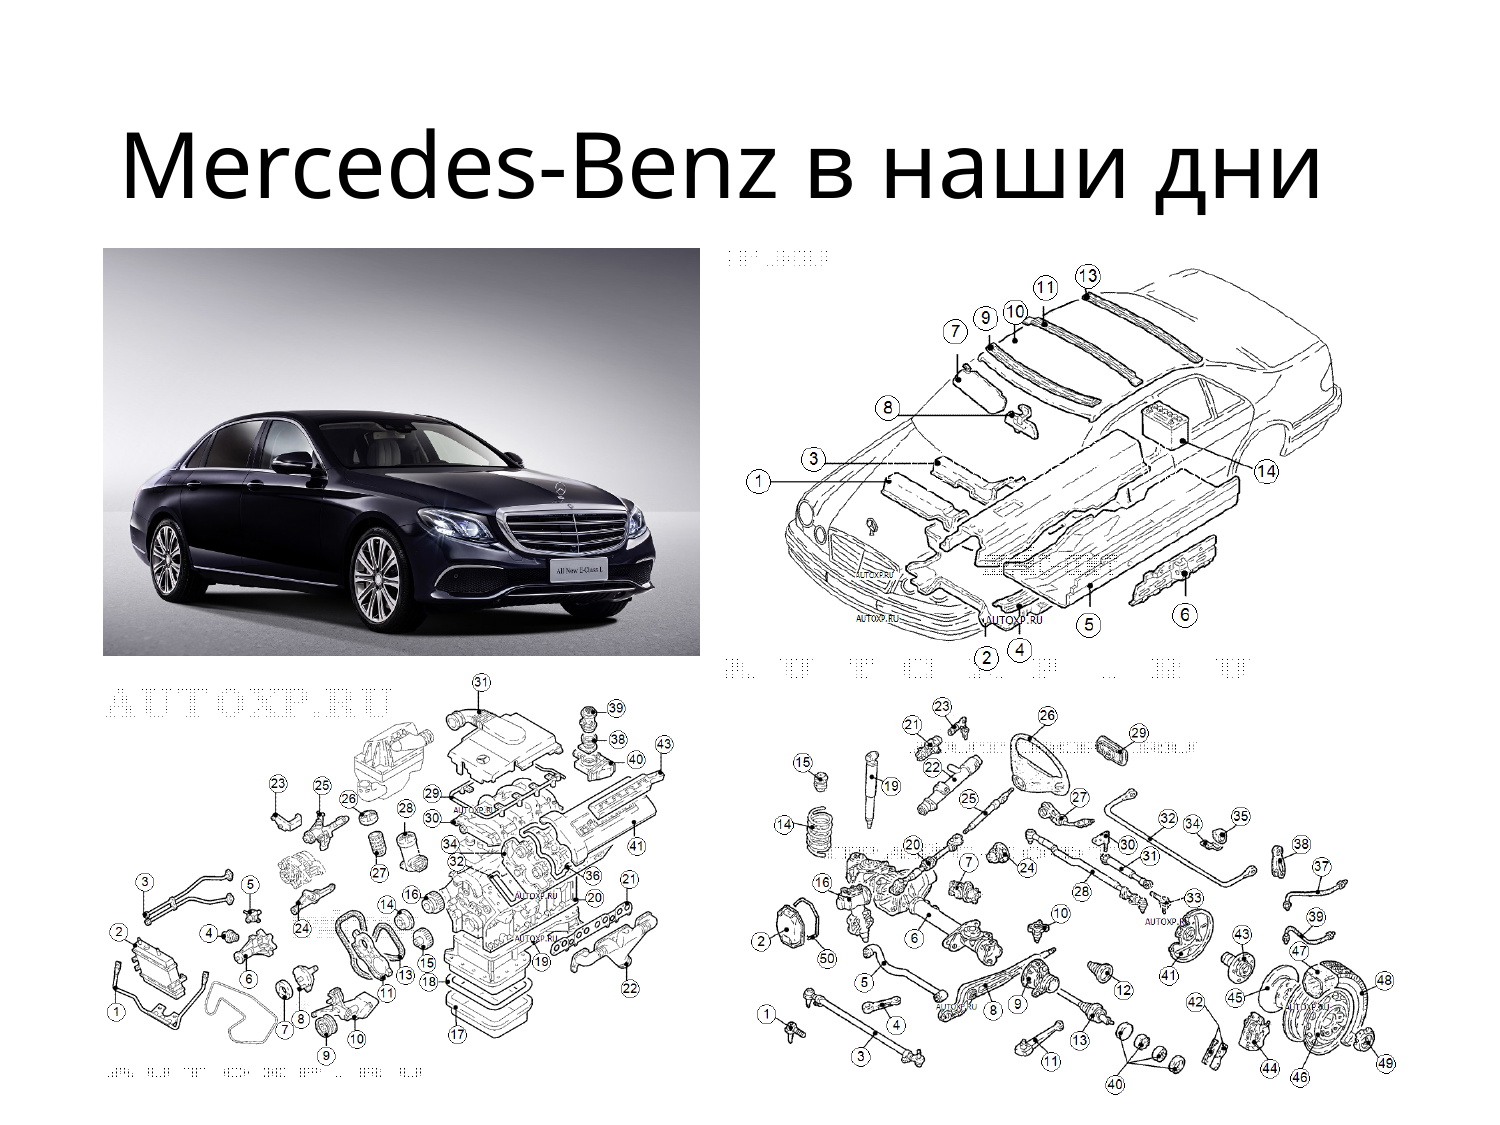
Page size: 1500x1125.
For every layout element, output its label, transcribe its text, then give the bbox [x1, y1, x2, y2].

picture [84, 248, 700, 1080]
picture [725, 248, 1426, 1109]
title Mercedes-Benz в наши дни [103, 59, 1397, 278]
